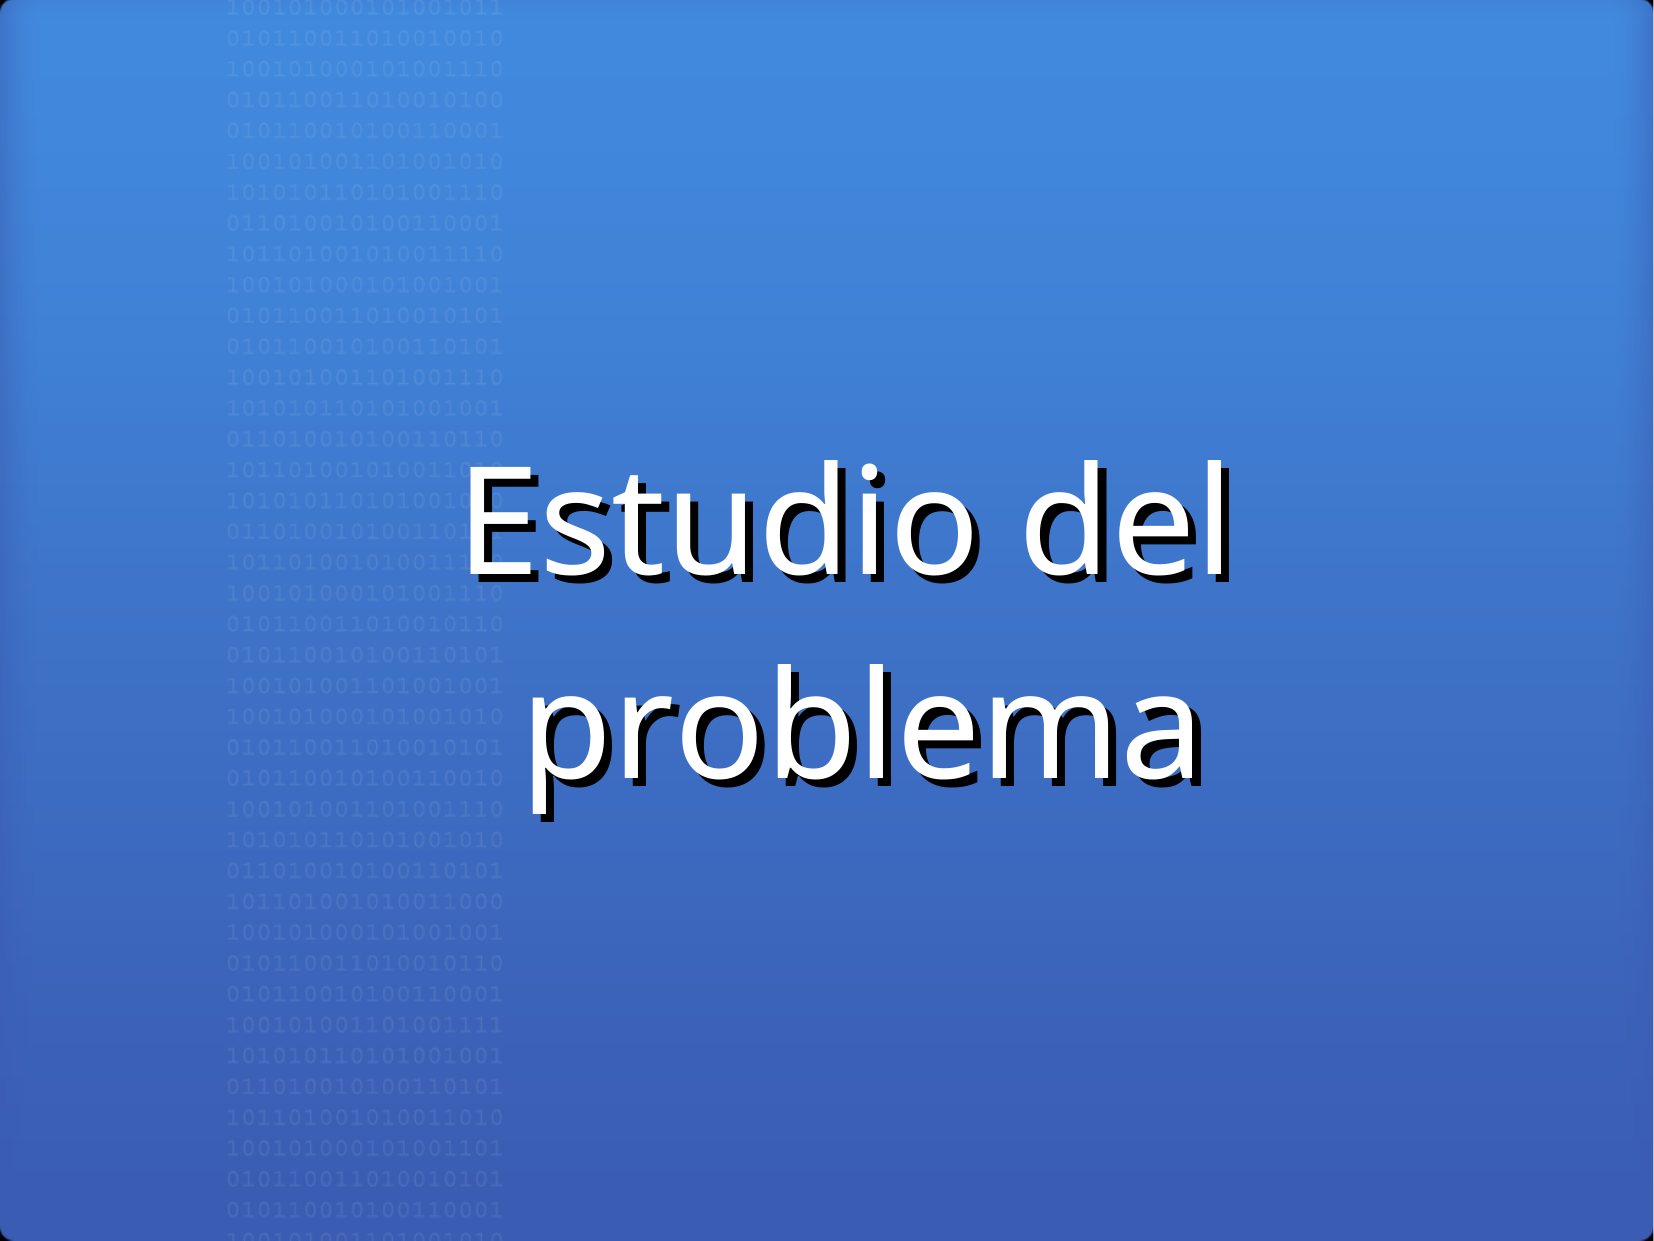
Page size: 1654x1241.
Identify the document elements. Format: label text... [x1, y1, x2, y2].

subtitle Estudio del problema [121, 118, 1534, 1119]
picture [0, 0, 1654, 1241]
